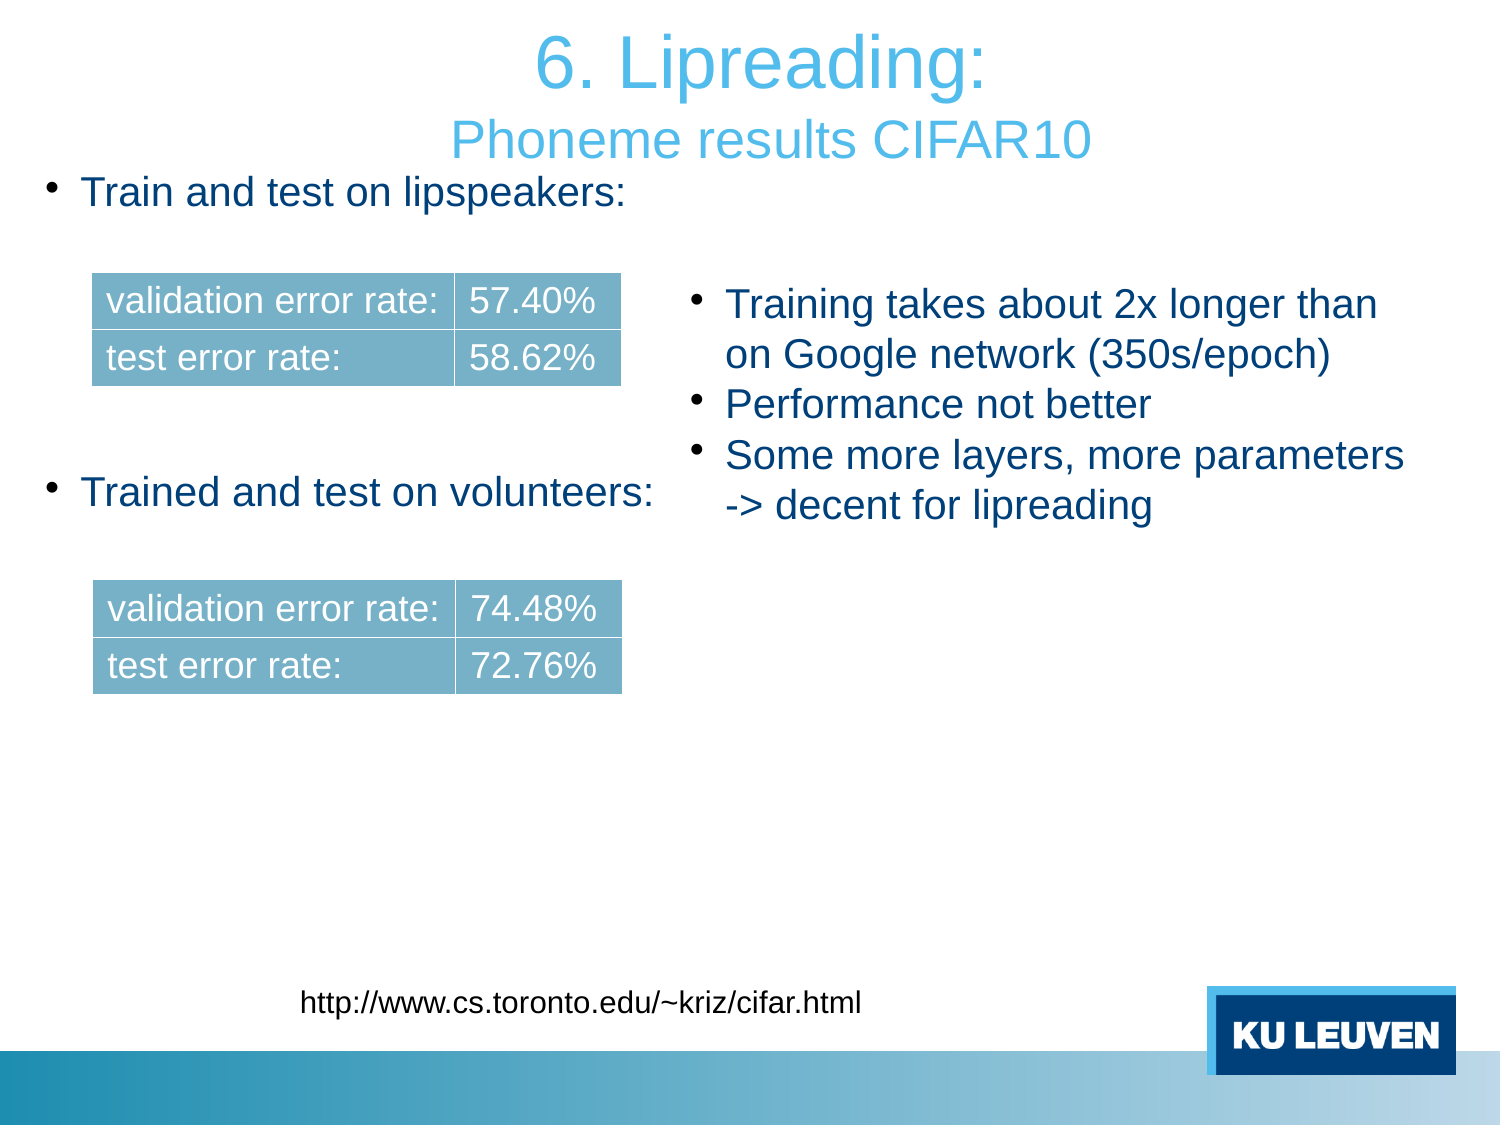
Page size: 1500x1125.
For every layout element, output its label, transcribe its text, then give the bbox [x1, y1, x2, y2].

table_cell test error rate: [92, 330, 454, 386]
picture [1207, 986, 1456, 1075]
text_box 6. Lipreading: Phoneme results CIFAR10 [88, 17, 1456, 165]
table_header 57.40% [455, 273, 621, 329]
text_box http://www.cs.toronto.edu/~kriz/cifar.html [285, 975, 987, 1032]
table_cell test error rate: [93, 638, 455, 694]
table_header validation error rate: [92, 273, 454, 329]
table_header 74.48% [456, 580, 622, 637]
table_header validation error rate: [93, 580, 455, 637]
text_box Training takes about 2x longer than on Google network (350s/epoch) Performance not better Some more layers, more parameters -> decent for lipreading [674, 269, 1425, 945]
table_cell 58.62% [455, 330, 621, 386]
table_cell 72.76% [456, 638, 622, 694]
text_box Train and test on lipspeakers: Trained and test on volunteers: [44, 119, 840, 780]
